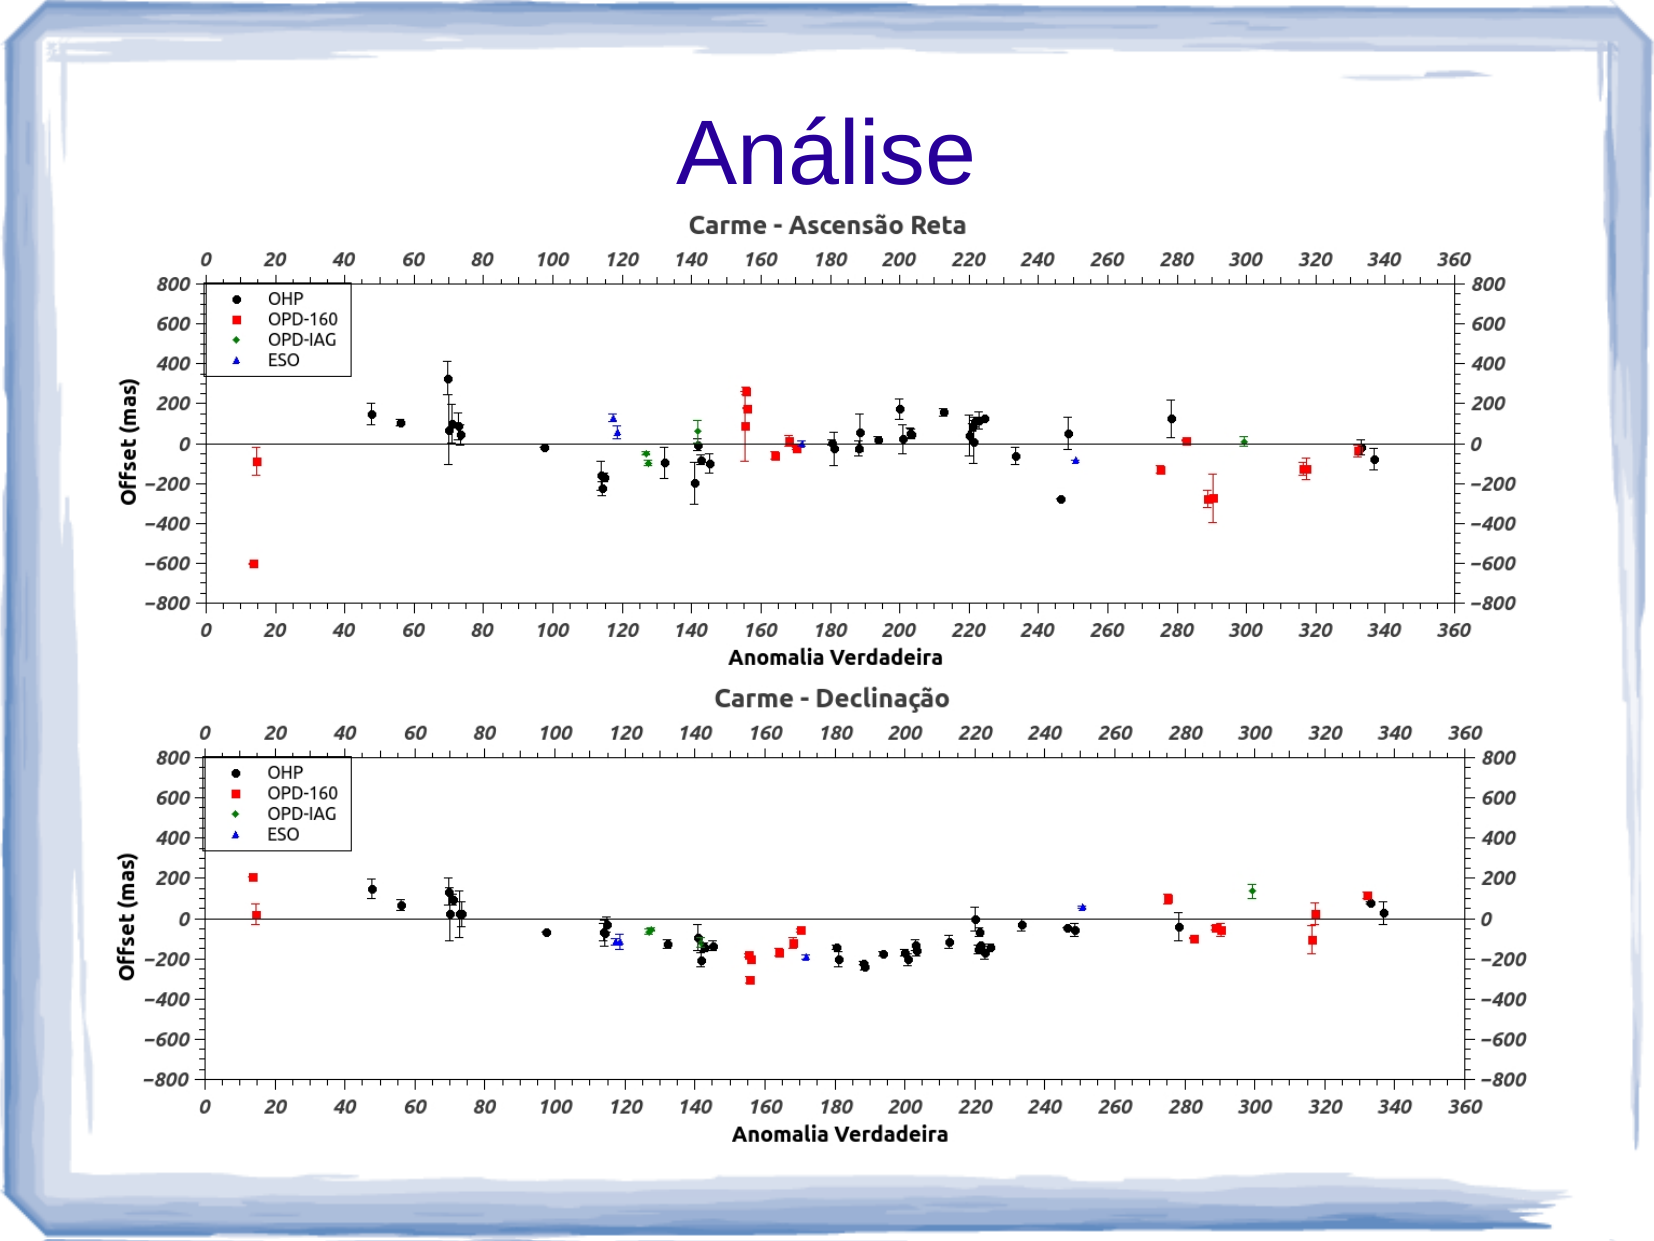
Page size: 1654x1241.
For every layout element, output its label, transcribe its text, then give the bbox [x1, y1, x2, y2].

picture [0, 0, 1654, 1241]
title Análise [82, 49, 1571, 257]
